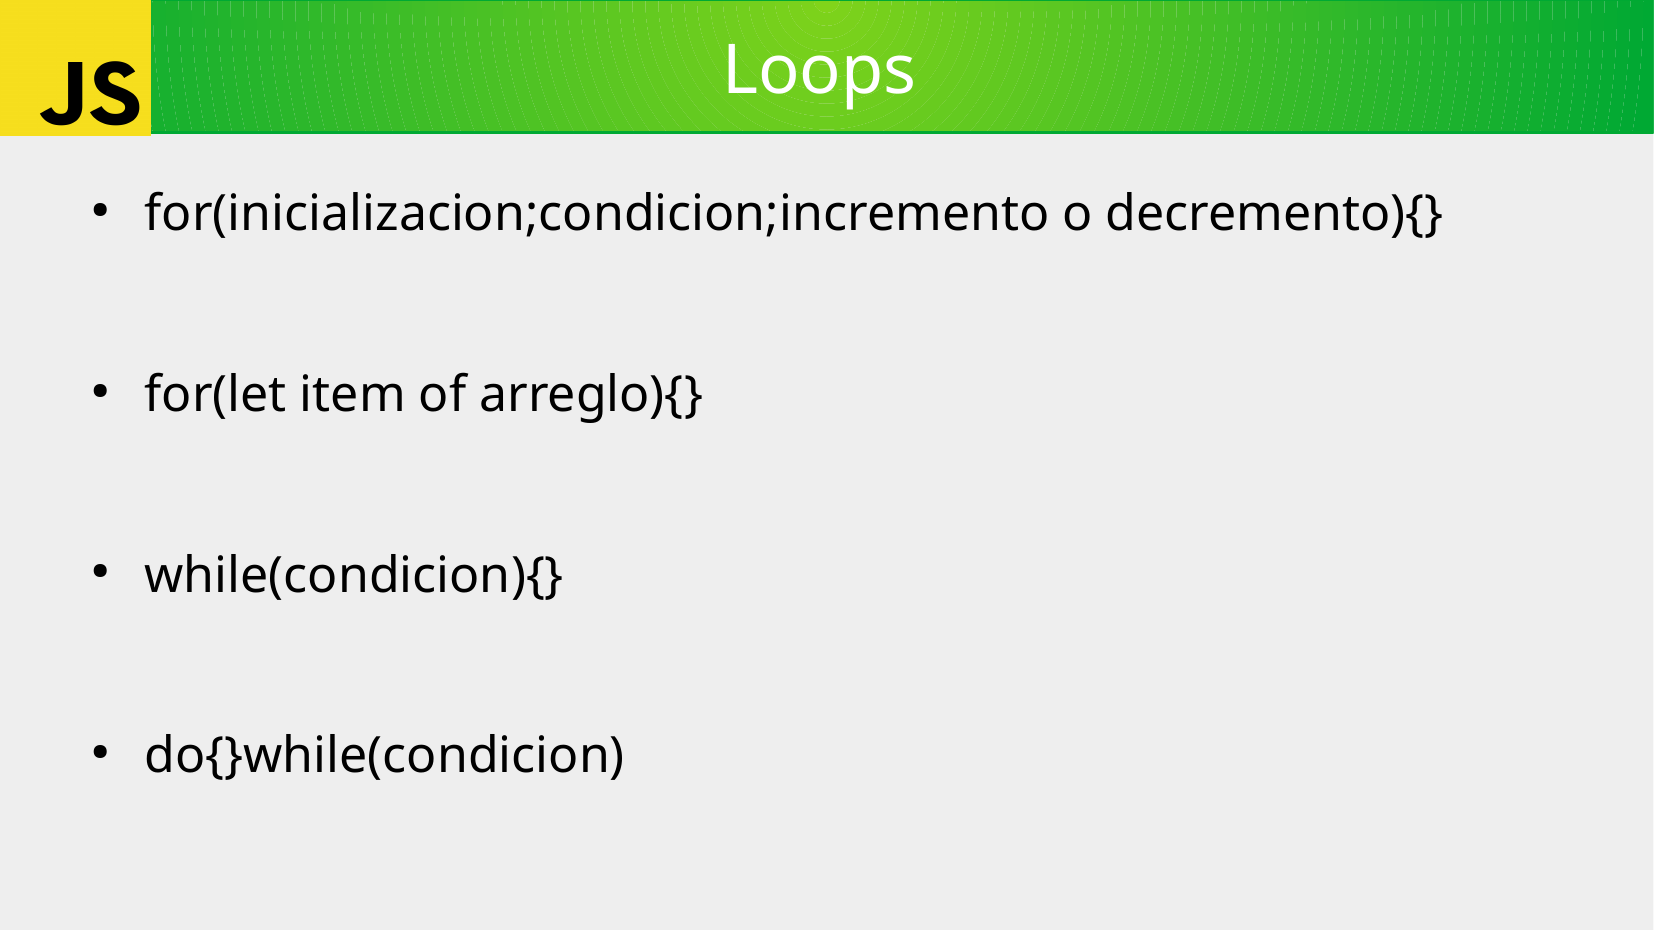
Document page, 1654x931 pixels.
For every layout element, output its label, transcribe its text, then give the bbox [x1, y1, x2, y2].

title Loops [151, 14, 1565, 119]
list for(inicializacion;condicion;incremento o decremento){} for(let item of arreglo){} while(condicion){} do{}while(condicion) [73, 177, 1565, 827]
picture [0, 0, 151, 136]
